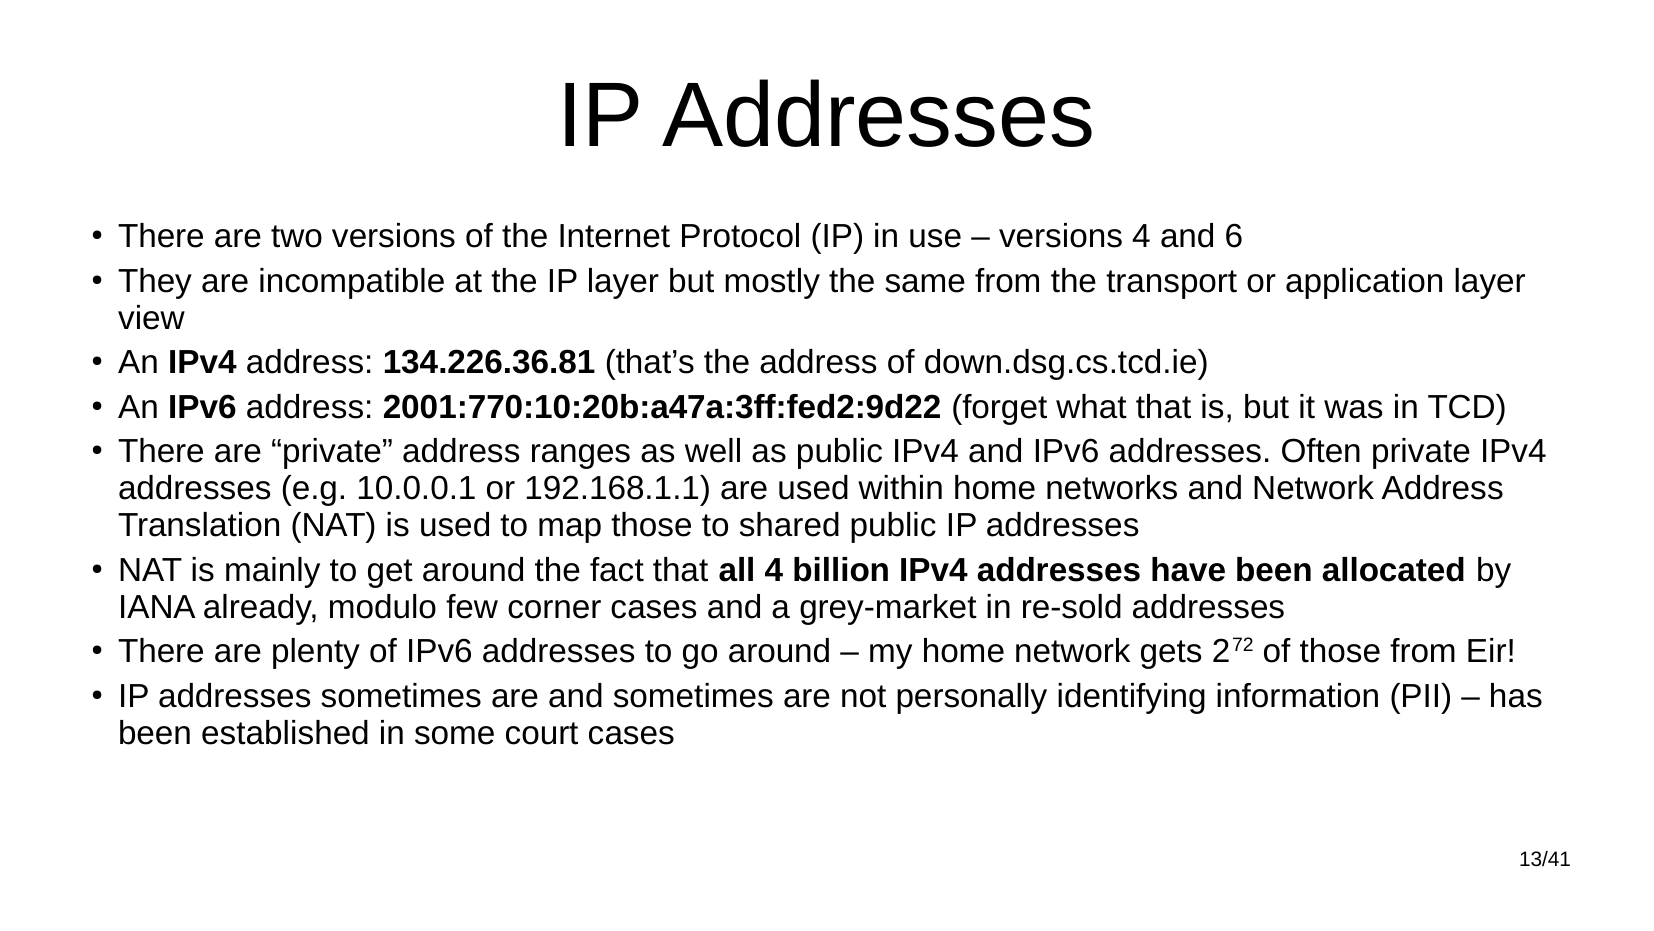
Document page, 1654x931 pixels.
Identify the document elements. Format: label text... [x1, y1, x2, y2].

title IP Addresses [82, 37, 1571, 193]
list There are two versions of the Internet Protocol (IP) in use – versions 4 and 6 They are incompatible at the IP layer but mostly the same from the transport or application layer view An IPv4 address: 134.226.36.81 (that’s the address of down.dsg.cs.tcd.ie) An IPv6 address: 2001:770:10:20b:a47a:3ff:fed2:9d22 (forget what that is, but it was in TCD) There are “private” address ranges as well as public IPv4 and IPv6 addresses. Often private IPv4 addresses (e.g. 10.0.0.1 or 192.168.1.1) are used within home networks and Network Address Translation (NAT) is used to map those to shared public IP addresses NAT is mainly to get around the fact that all 4 billion IPv4 addresses have been allocated by IANA already, modulo few corner cases and a grey-market in re-sold addresses There are plenty of IPv6 addresses to go around – my home network gets 272 of those from Eir! IP addresses sometimes are and sometimes are not personally identifying information (PII) – has been established in some court cases [82, 217, 1576, 758]
